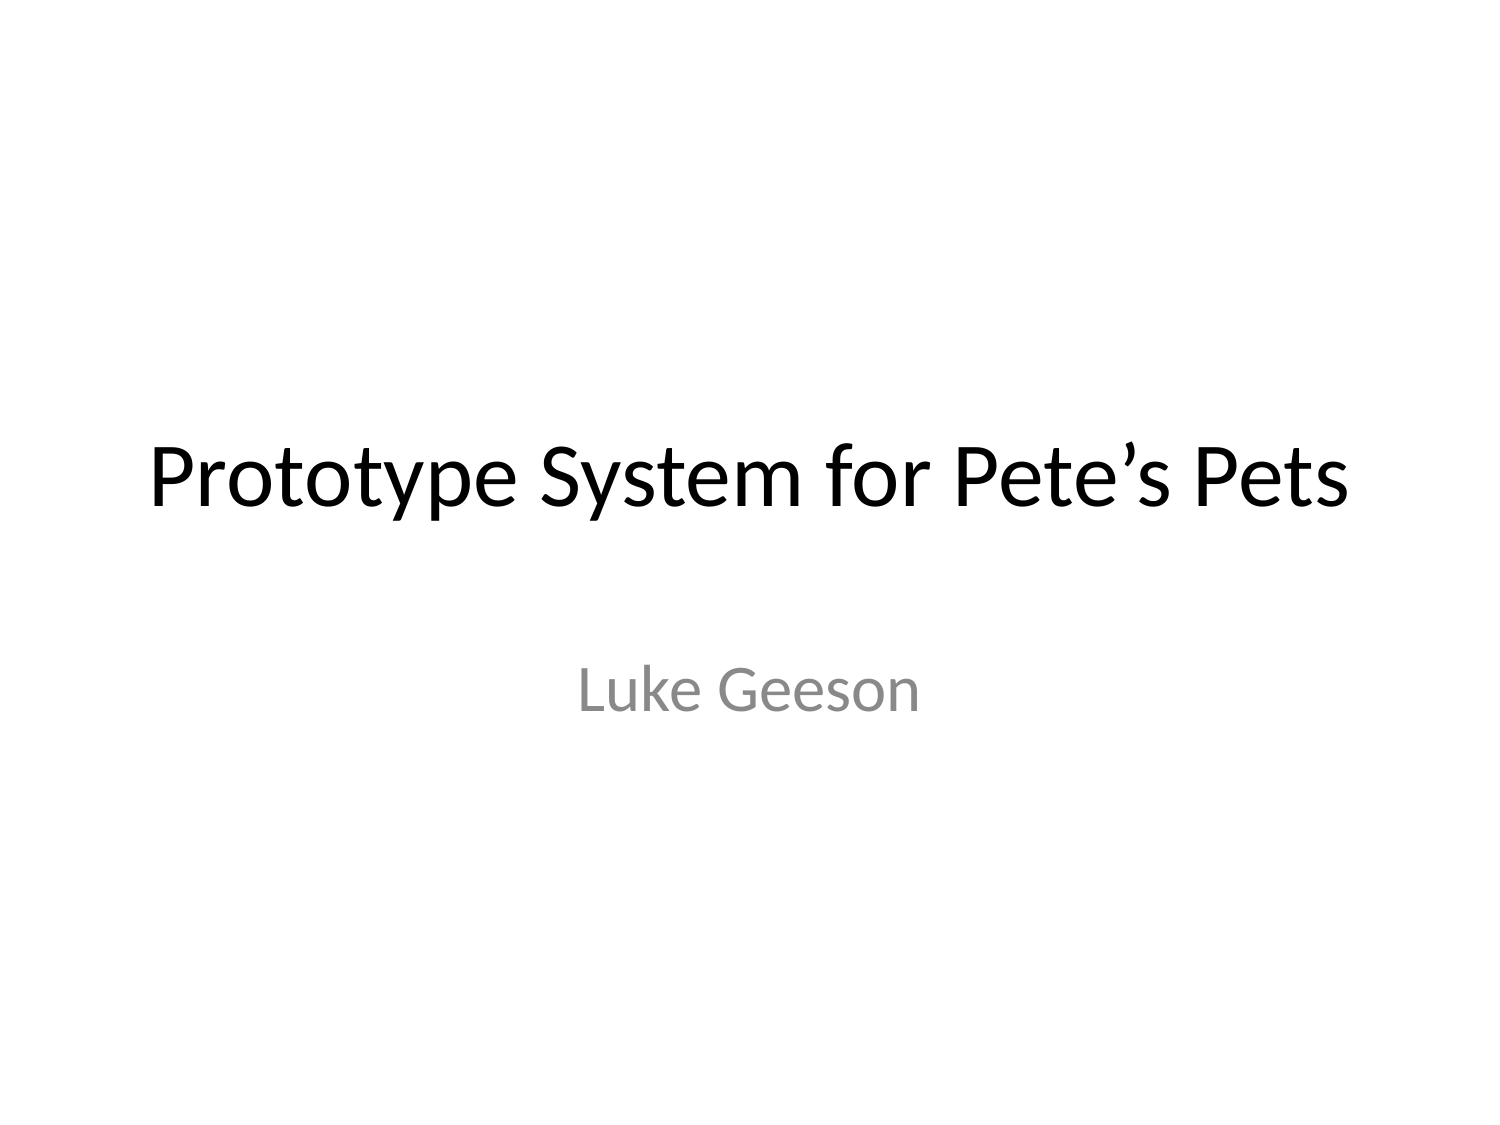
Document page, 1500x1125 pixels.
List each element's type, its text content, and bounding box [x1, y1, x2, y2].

title Prototype System for Pete’s Pets [112, 349, 1388, 591]
subtitle Luke Geeson [225, 637, 1276, 925]
